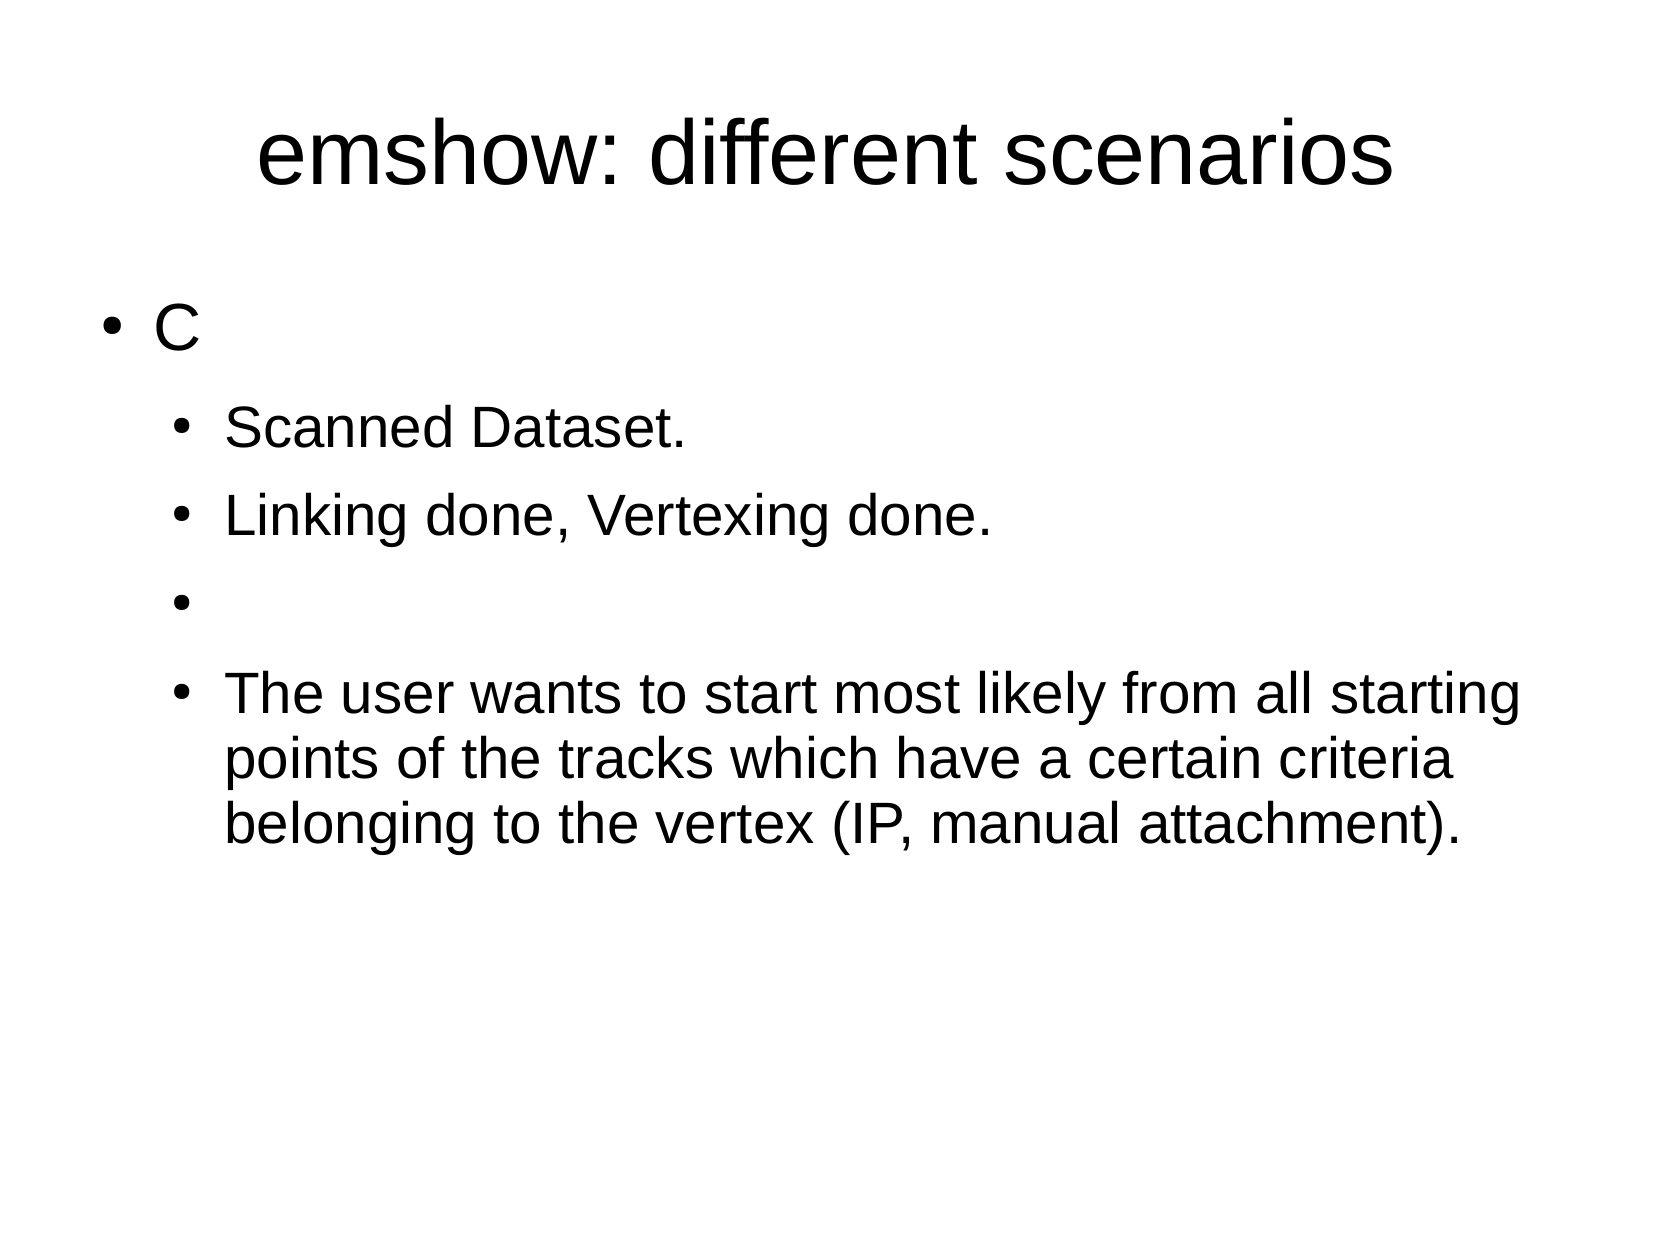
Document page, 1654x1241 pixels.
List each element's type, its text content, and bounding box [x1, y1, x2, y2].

title emshow: different scenarios [82, 49, 1571, 257]
list C Scanned Dataset. Linking done, Vertexing done. The user wants to start most likely from all starting points of the tracks which have a certain criteria belonging to the vertex (IP, manual attachment). [82, 290, 1571, 1109]
